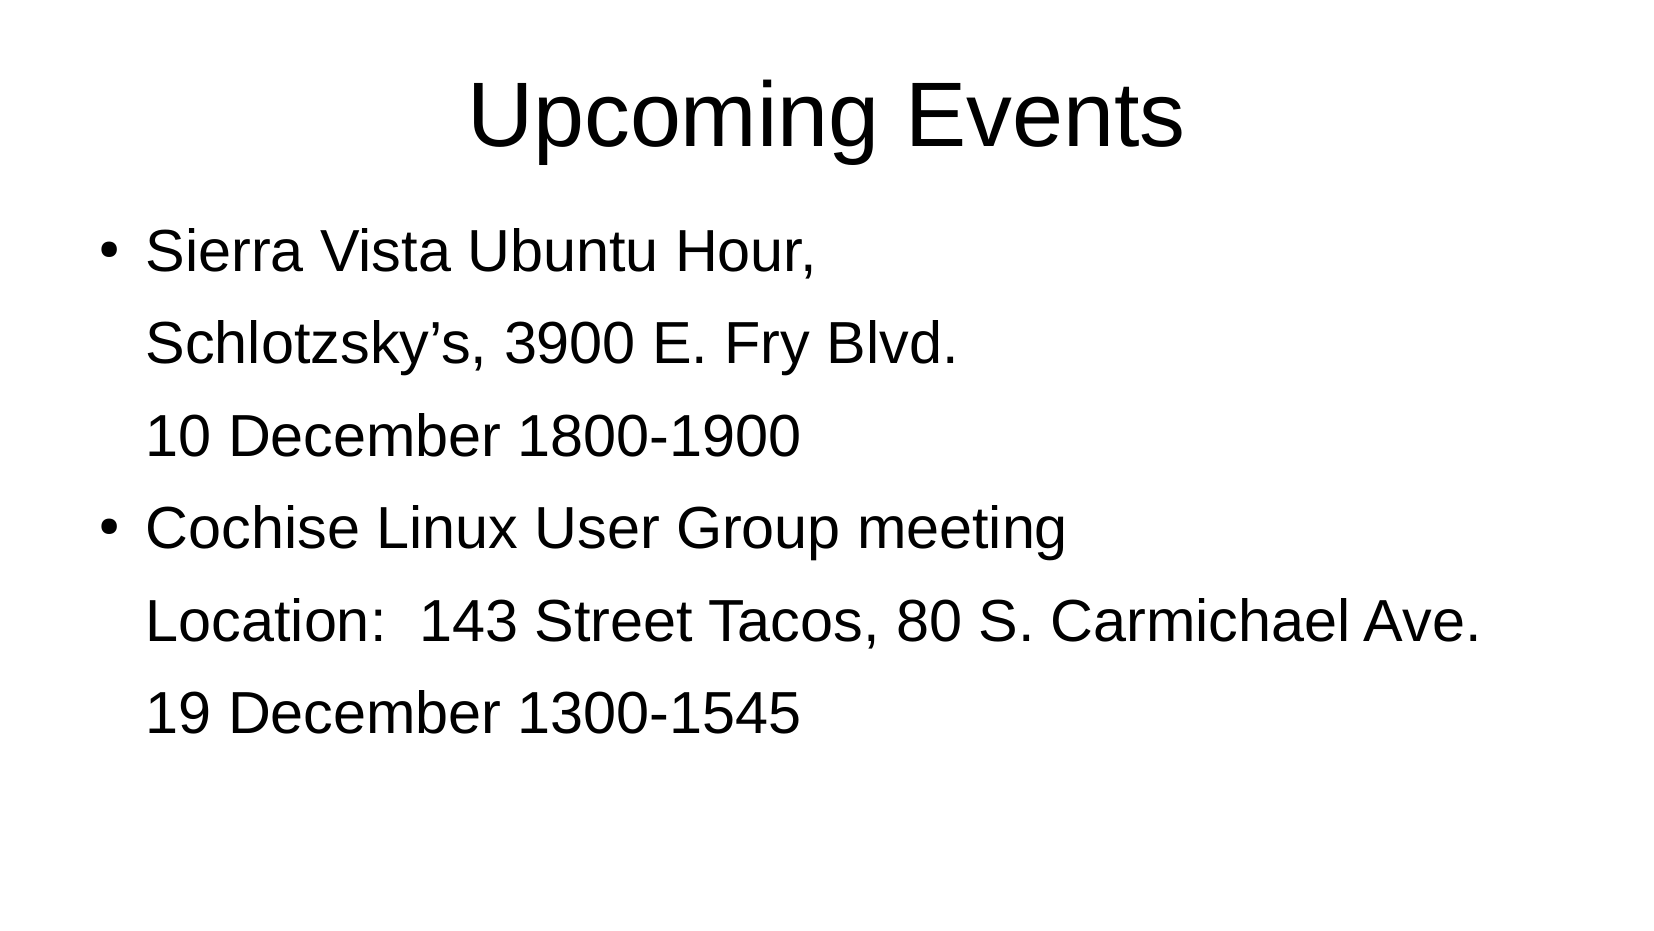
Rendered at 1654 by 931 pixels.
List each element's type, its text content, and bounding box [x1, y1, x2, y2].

title Upcoming Events [82, 37, 1571, 193]
list Sierra Vista Ubuntu Hour, Schlotzsky’s, 3900 E. Fry Blvd. 10 December 1800-1900 Cochise Linux User Group meeting Location: 143 Street Tacos, 80 S. Carmichael Ave. 19 December 1300-1545 [82, 217, 1571, 758]
